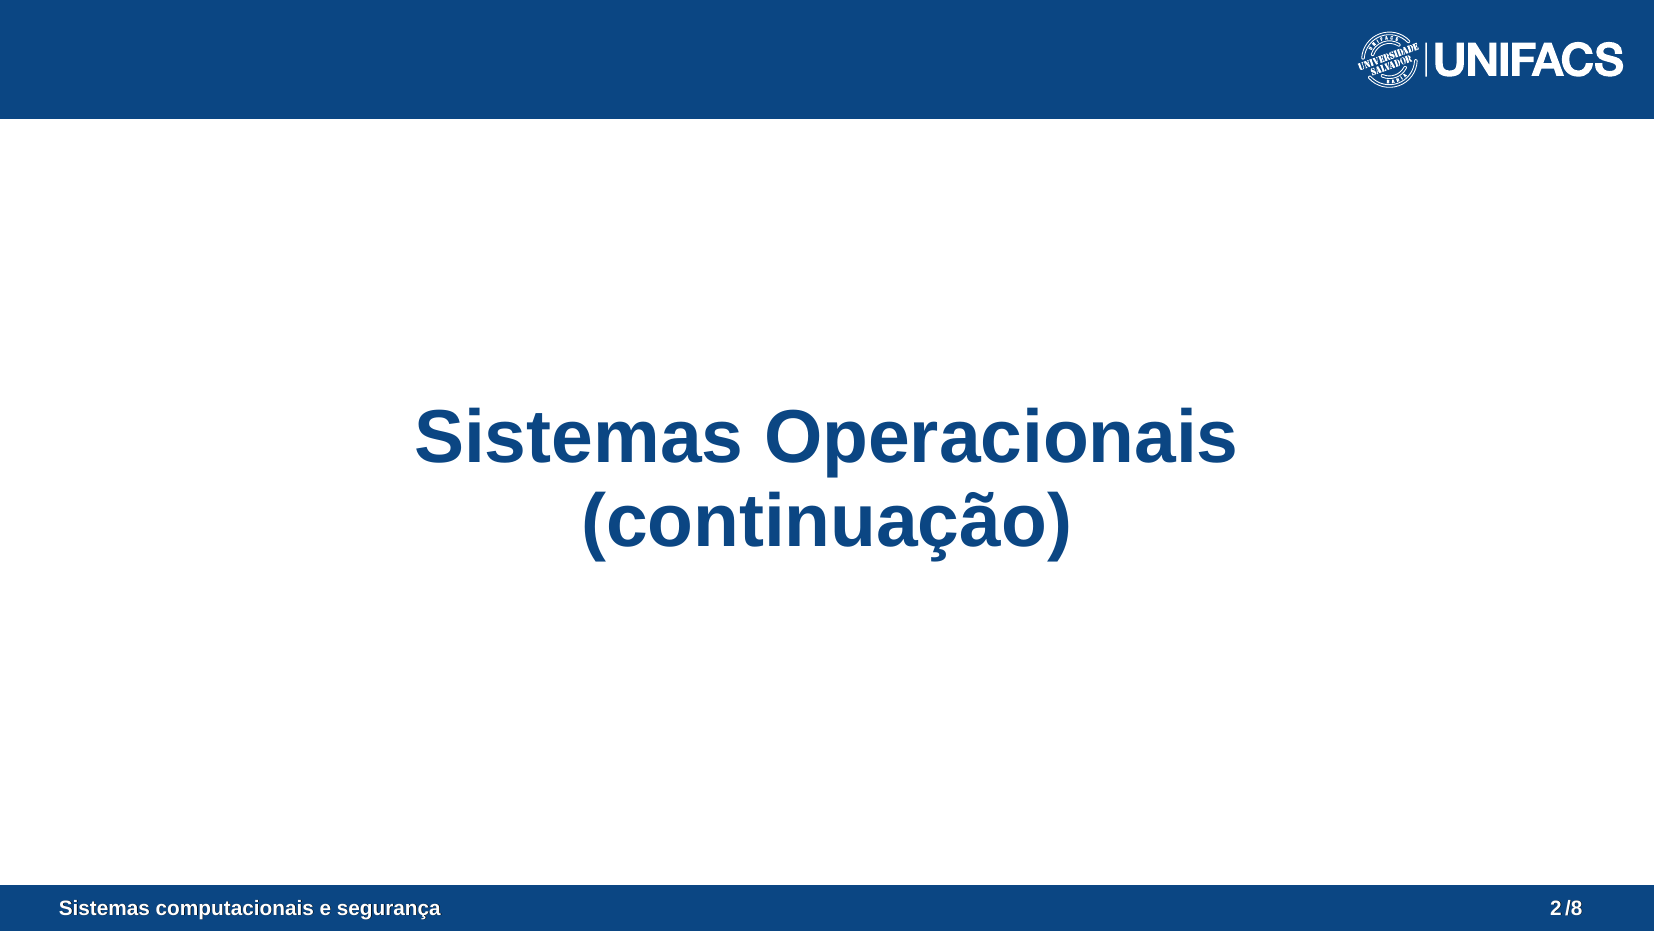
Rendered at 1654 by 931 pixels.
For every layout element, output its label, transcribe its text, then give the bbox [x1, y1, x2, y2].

text_box Sistemas Operacionais (continuação) [59, 183, 1595, 774]
